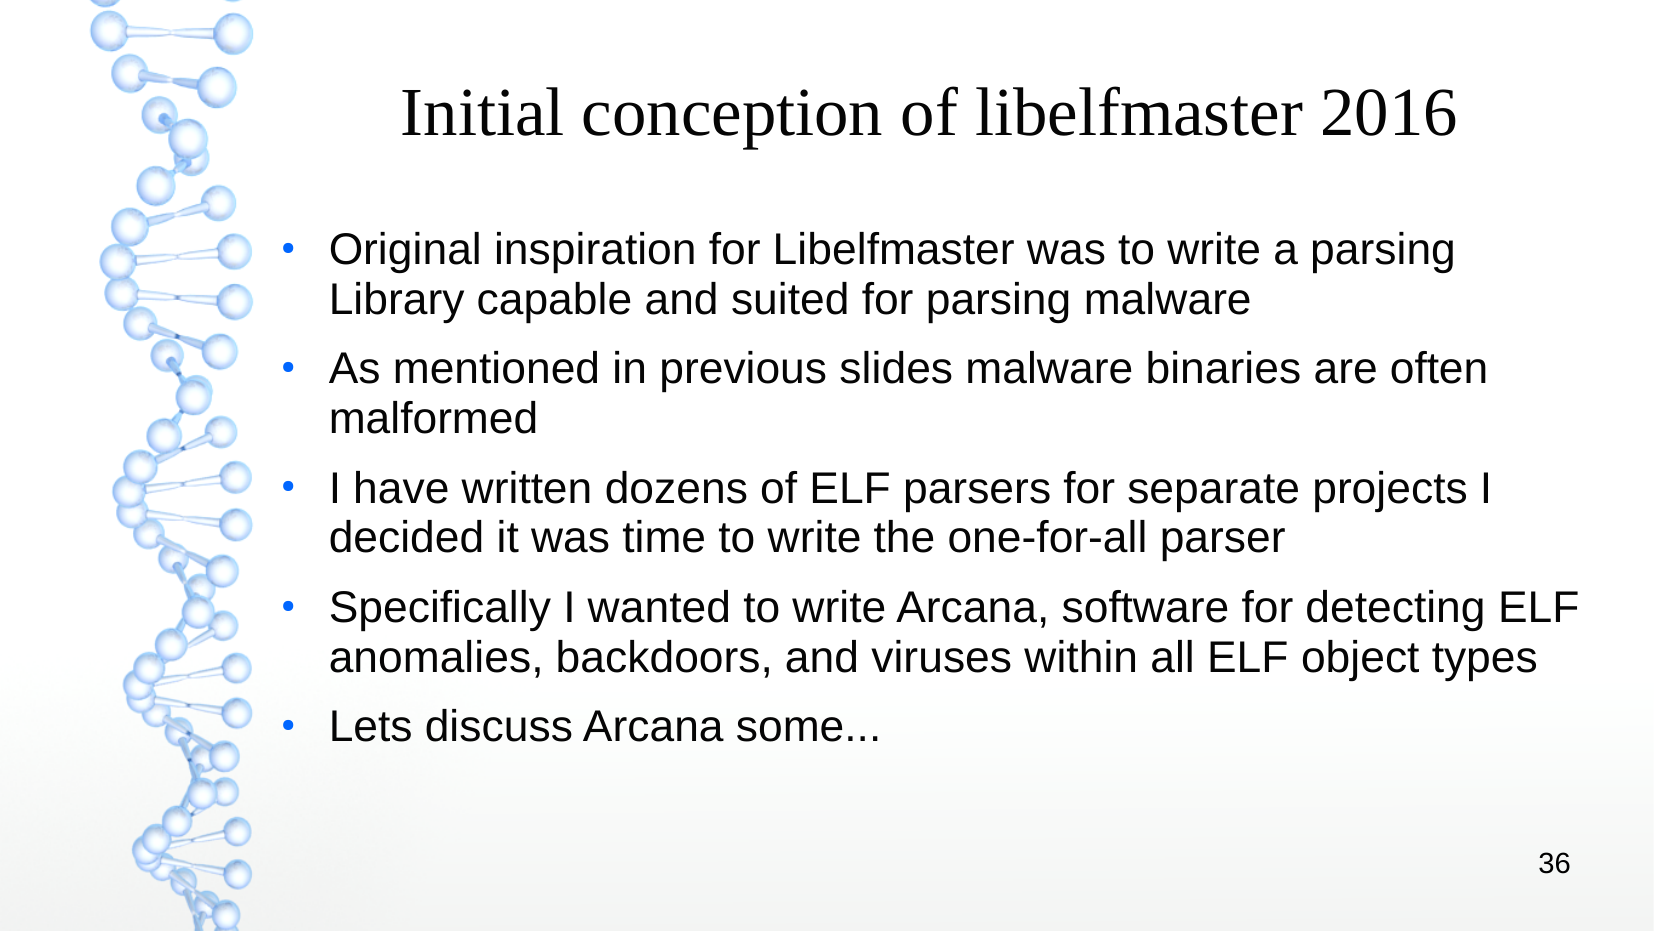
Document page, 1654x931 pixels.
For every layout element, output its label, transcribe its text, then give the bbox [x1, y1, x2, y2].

title Initial conception of libelfmaster 2016 [265, 35, 1595, 189]
picture [0, 0, 1654, 931]
list Original inspiration for Libelfmaster was to write a parsing Library capable and suited for parsing malware As mentioned in previous slides malware binaries are often malformed I have written dozens of ELF parsers for separate projects I decided it was time to write the one-for-all parser Specifically I wanted to write Arcana, software for detecting ELF anomalies, backdoors, and viruses within all ELF object types Lets discuss Arcana some... [265, 224, 1595, 764]
